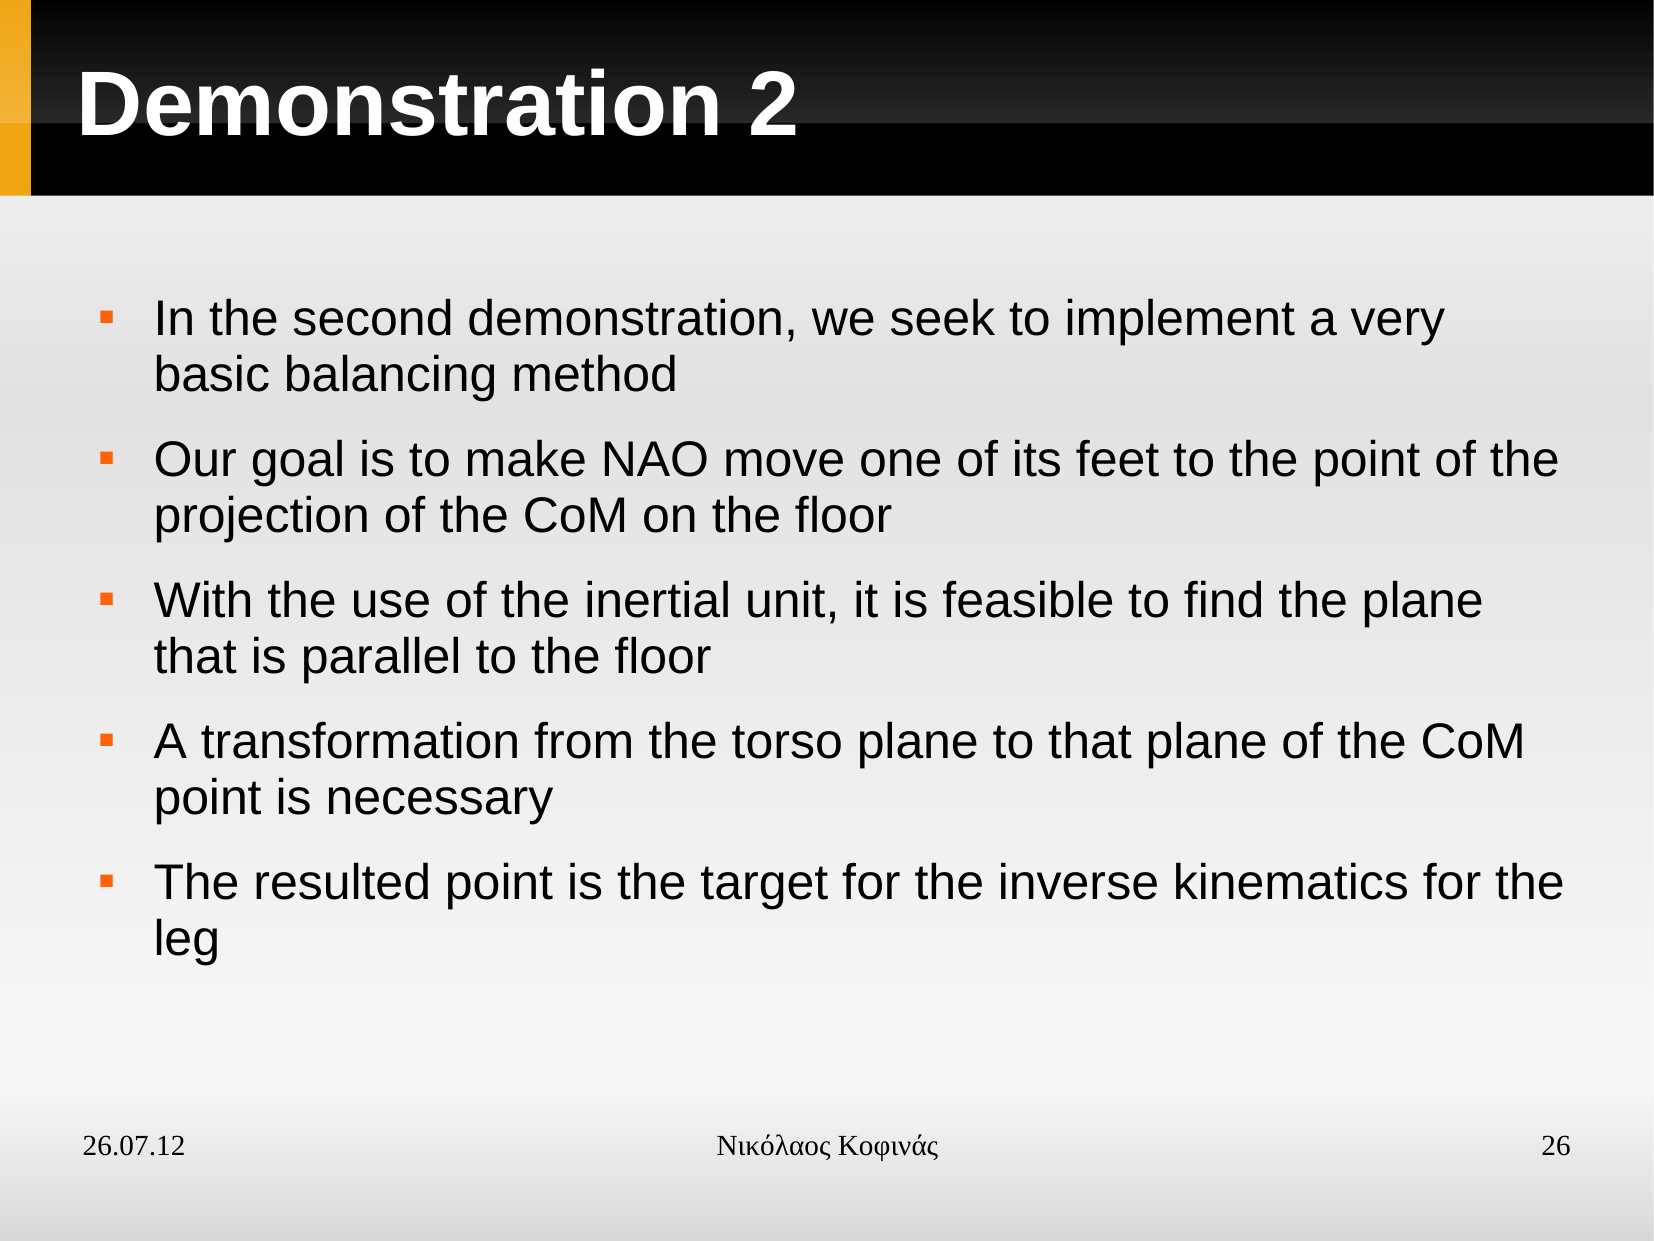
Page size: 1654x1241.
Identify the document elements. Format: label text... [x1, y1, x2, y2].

picture [0, 0, 1654, 1241]
title Demonstration 2 [76, 0, 1565, 208]
list In the second demonstration, we seek to implement a very basic balancing method Our goal is to make NAO move one of its feet to the point of the projection of the CoM on the floor With the use of the inertial unit, it is feasible to find the plane that is parallel to the floor A transformation from the torso plane to that plane of the CoM point is necessary The resulted point is the target for the inverse kinematics for the leg [82, 290, 1571, 1109]
